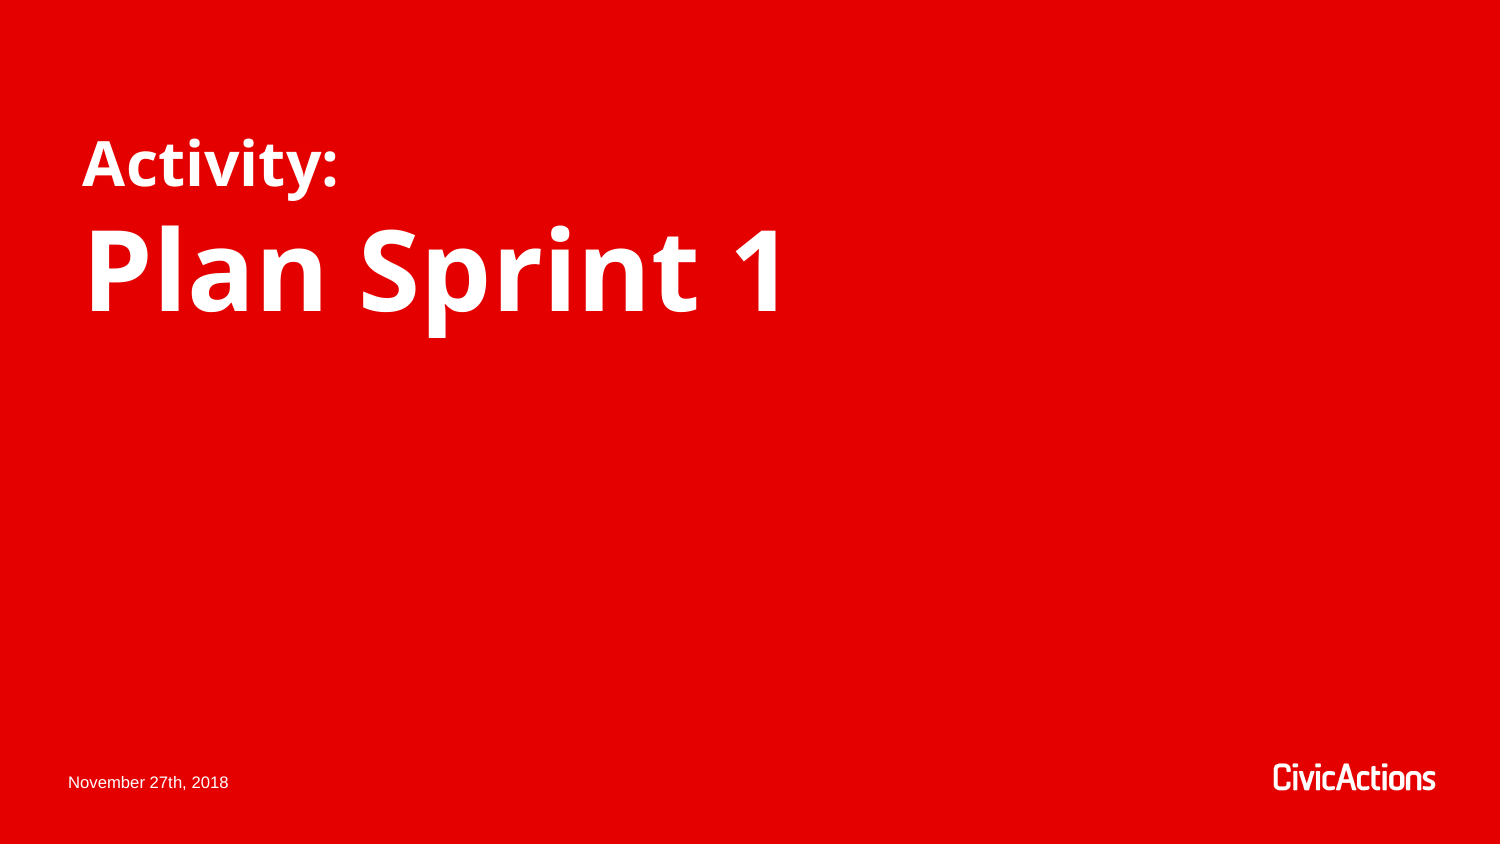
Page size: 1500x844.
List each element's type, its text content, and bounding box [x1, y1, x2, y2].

title Activity: Plan Sprint 1 [73, 114, 1354, 470]
picture [1271, 758, 1438, 795]
